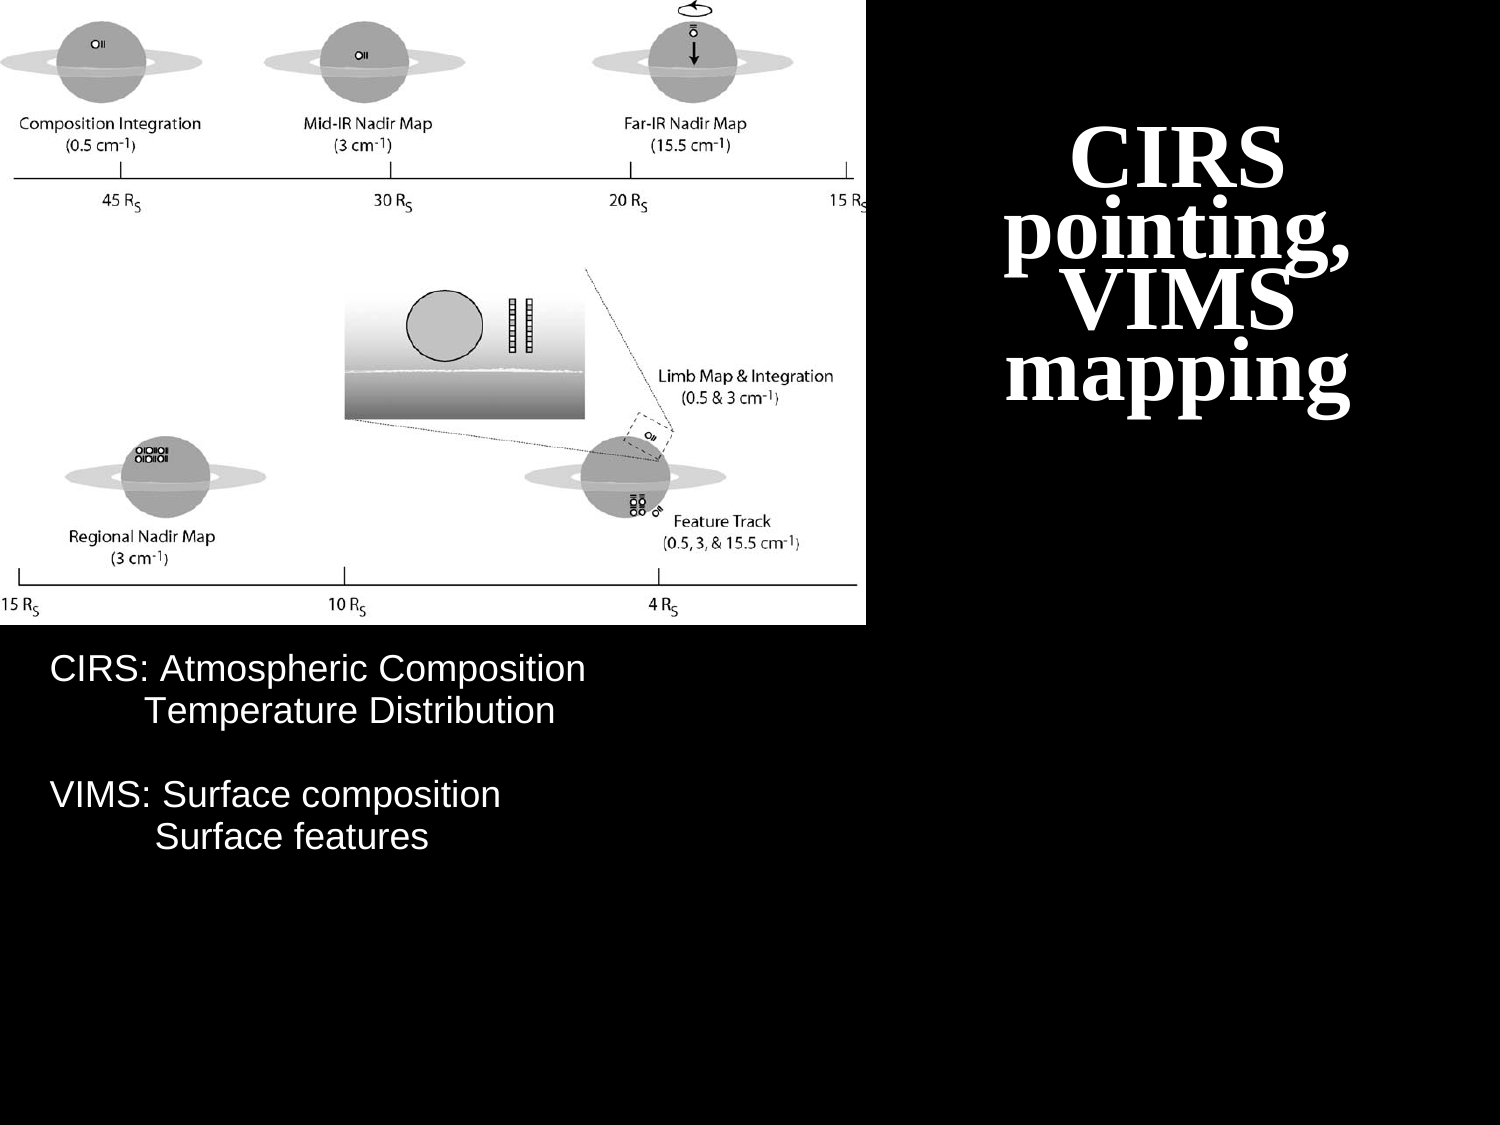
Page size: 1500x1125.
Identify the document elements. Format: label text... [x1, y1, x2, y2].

text_box CIRS: Atmospheric Composition Temperature Distribution VIMS: Surface composition Surface features [34, 640, 793, 960]
picture [0, 0, 1500, 1125]
title CIRS pointing, VIMS mapping [907, 31, 1449, 514]
